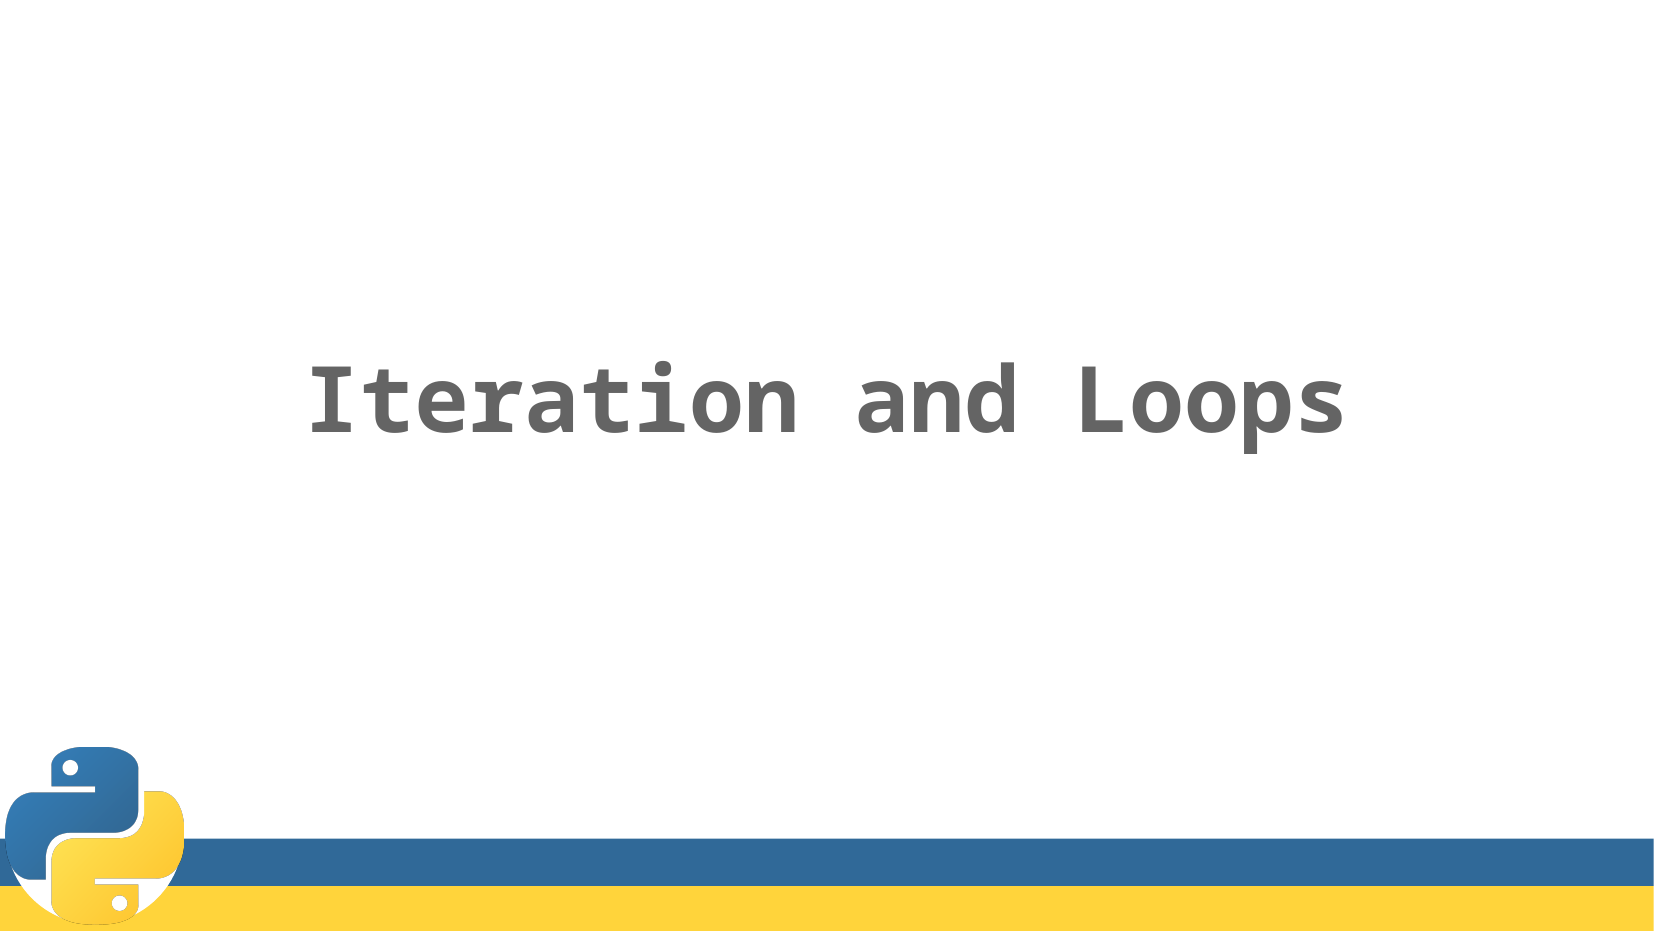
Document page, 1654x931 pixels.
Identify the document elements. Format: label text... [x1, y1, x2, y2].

subtitle Iteration and Loops [82, 37, 1571, 757]
picture [5, 747, 184, 925]
